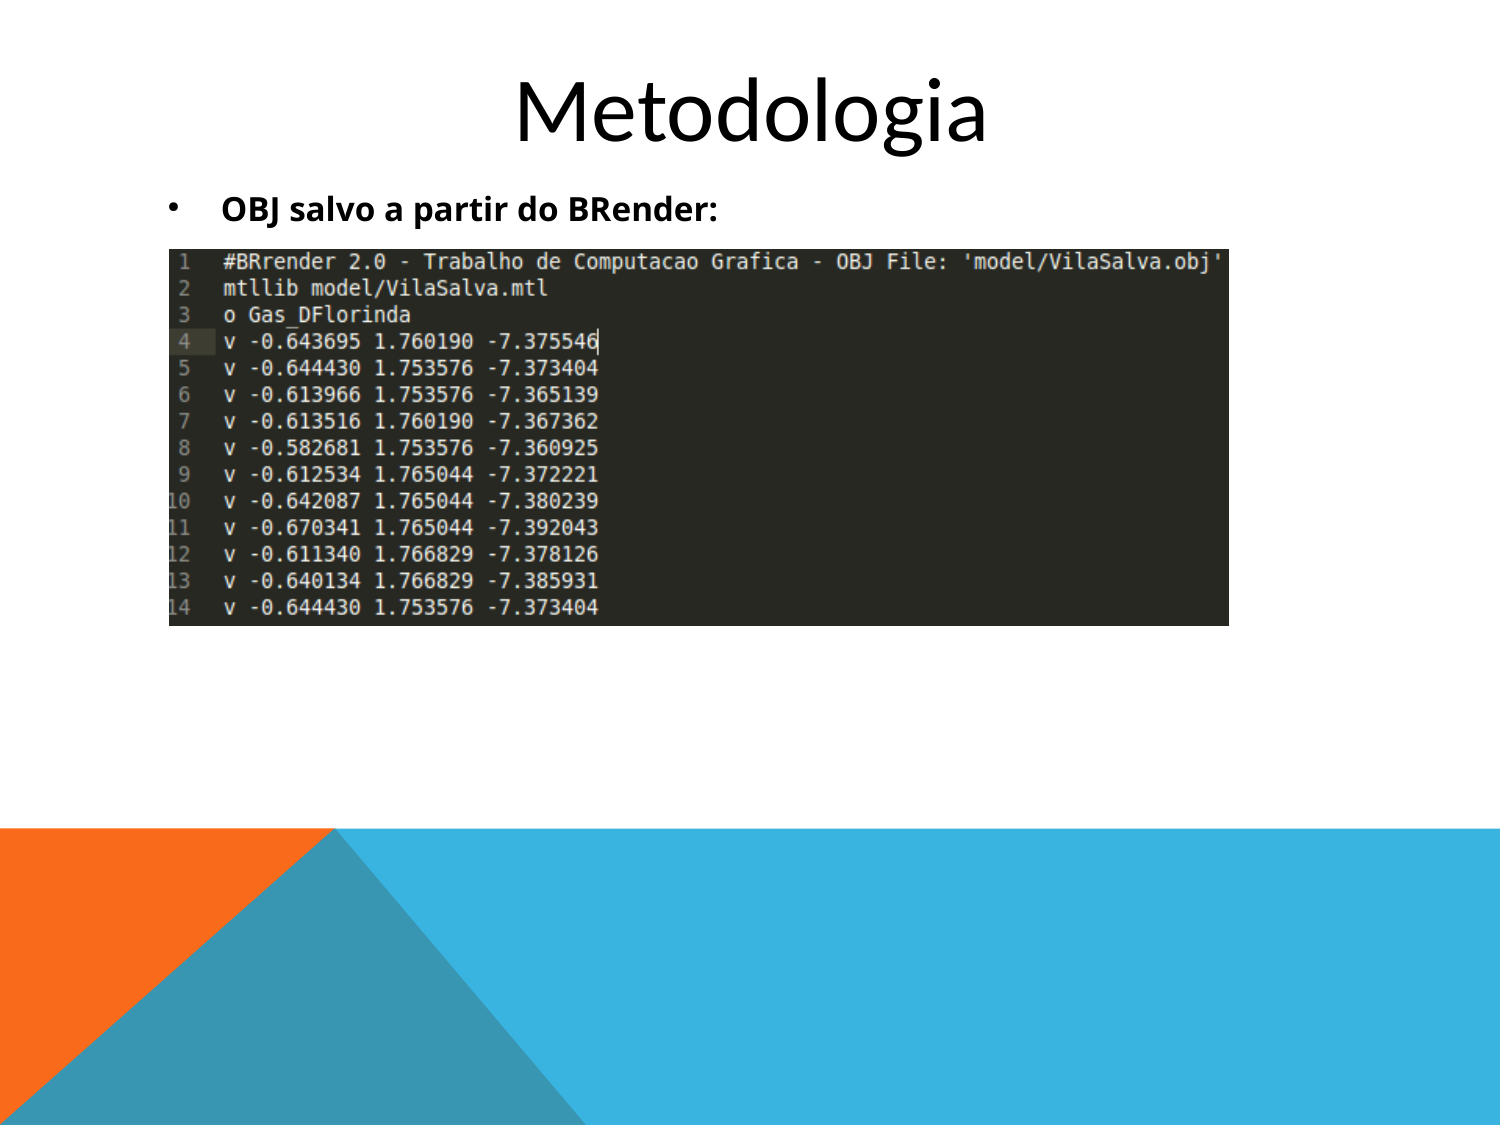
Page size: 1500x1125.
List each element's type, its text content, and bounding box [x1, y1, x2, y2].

title Metodologia [135, 60, 1369, 150]
picture [169, 249, 1229, 626]
list OBJ salvo a partir do BRender: [135, 180, 1369, 768]
